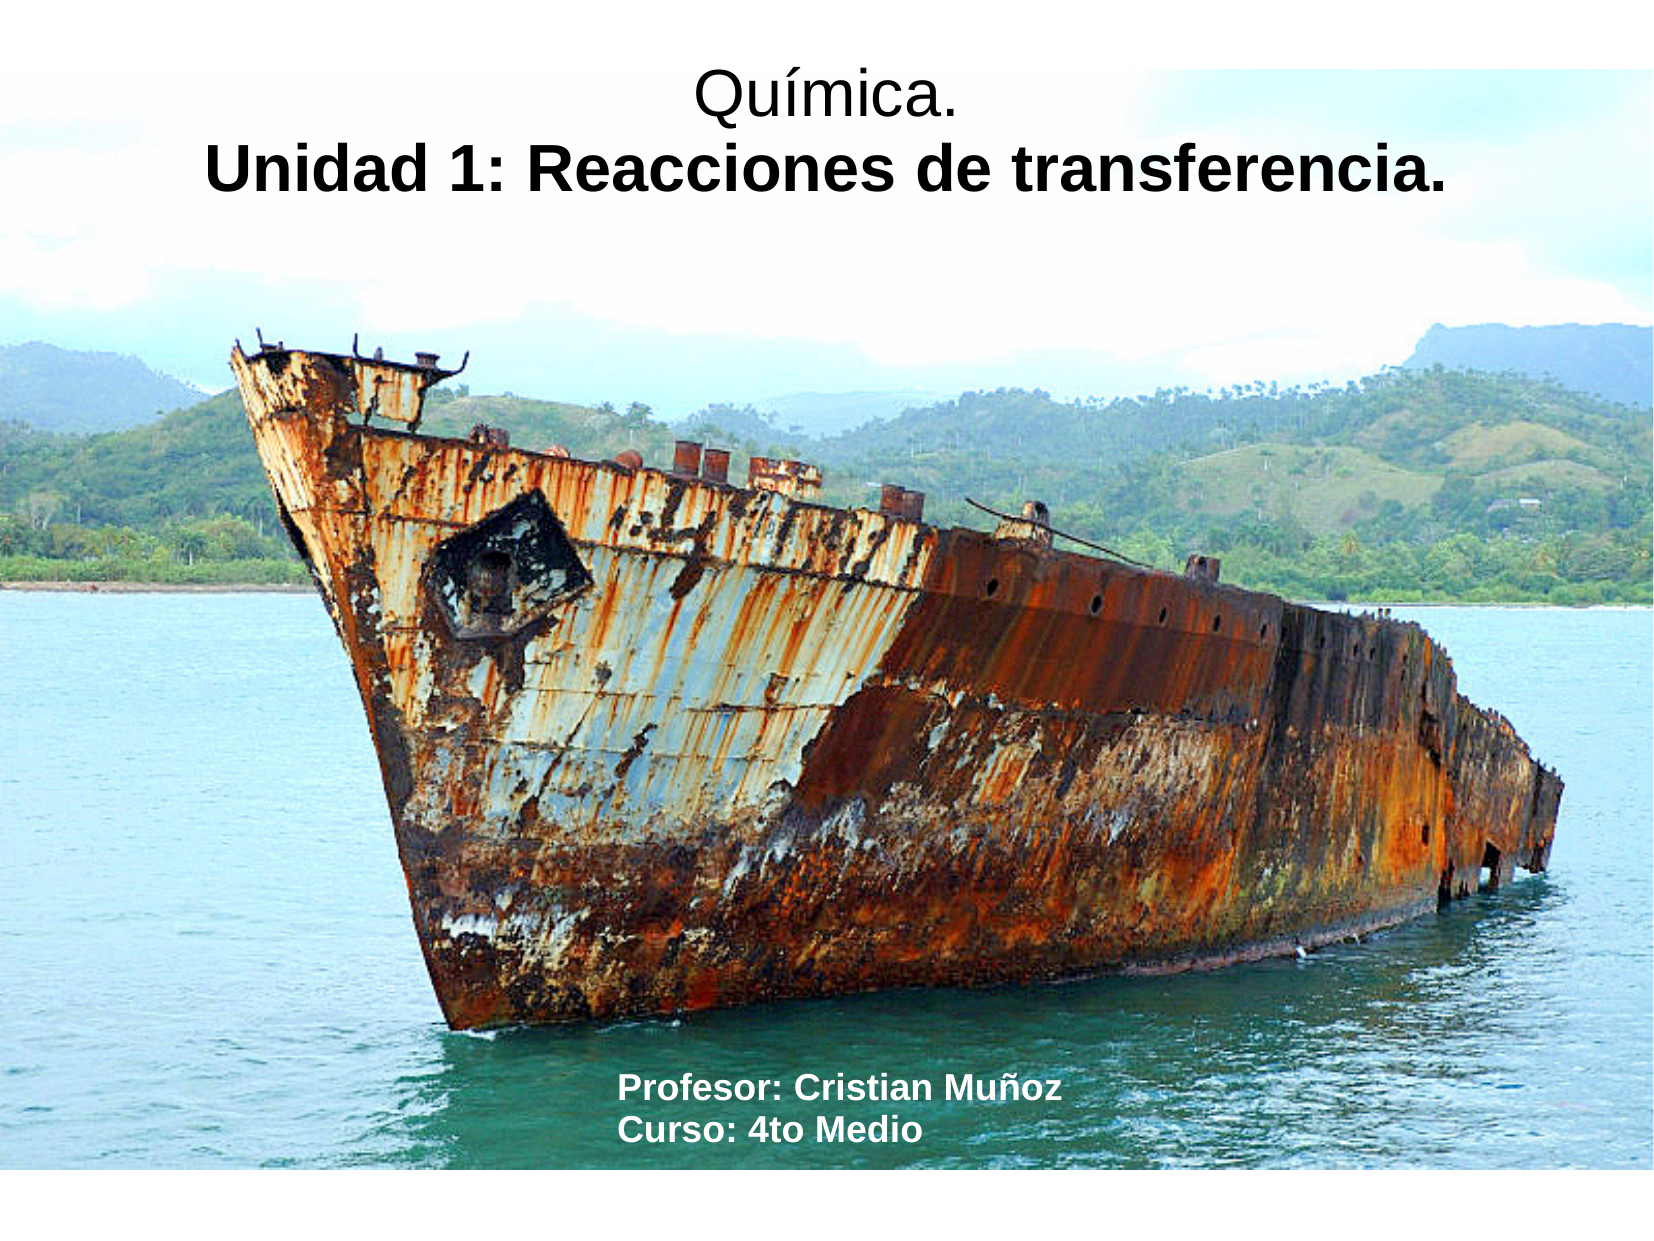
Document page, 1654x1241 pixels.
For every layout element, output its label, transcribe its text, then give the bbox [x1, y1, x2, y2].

subtitle Química. Unidad 1: Reacciones de transferencia. [82, 49, 1571, 213]
text_box Profesor: Cristian Muñoz Curso: 4to Medio [602, 1058, 1078, 1170]
picture [0, 69, 1654, 1170]
